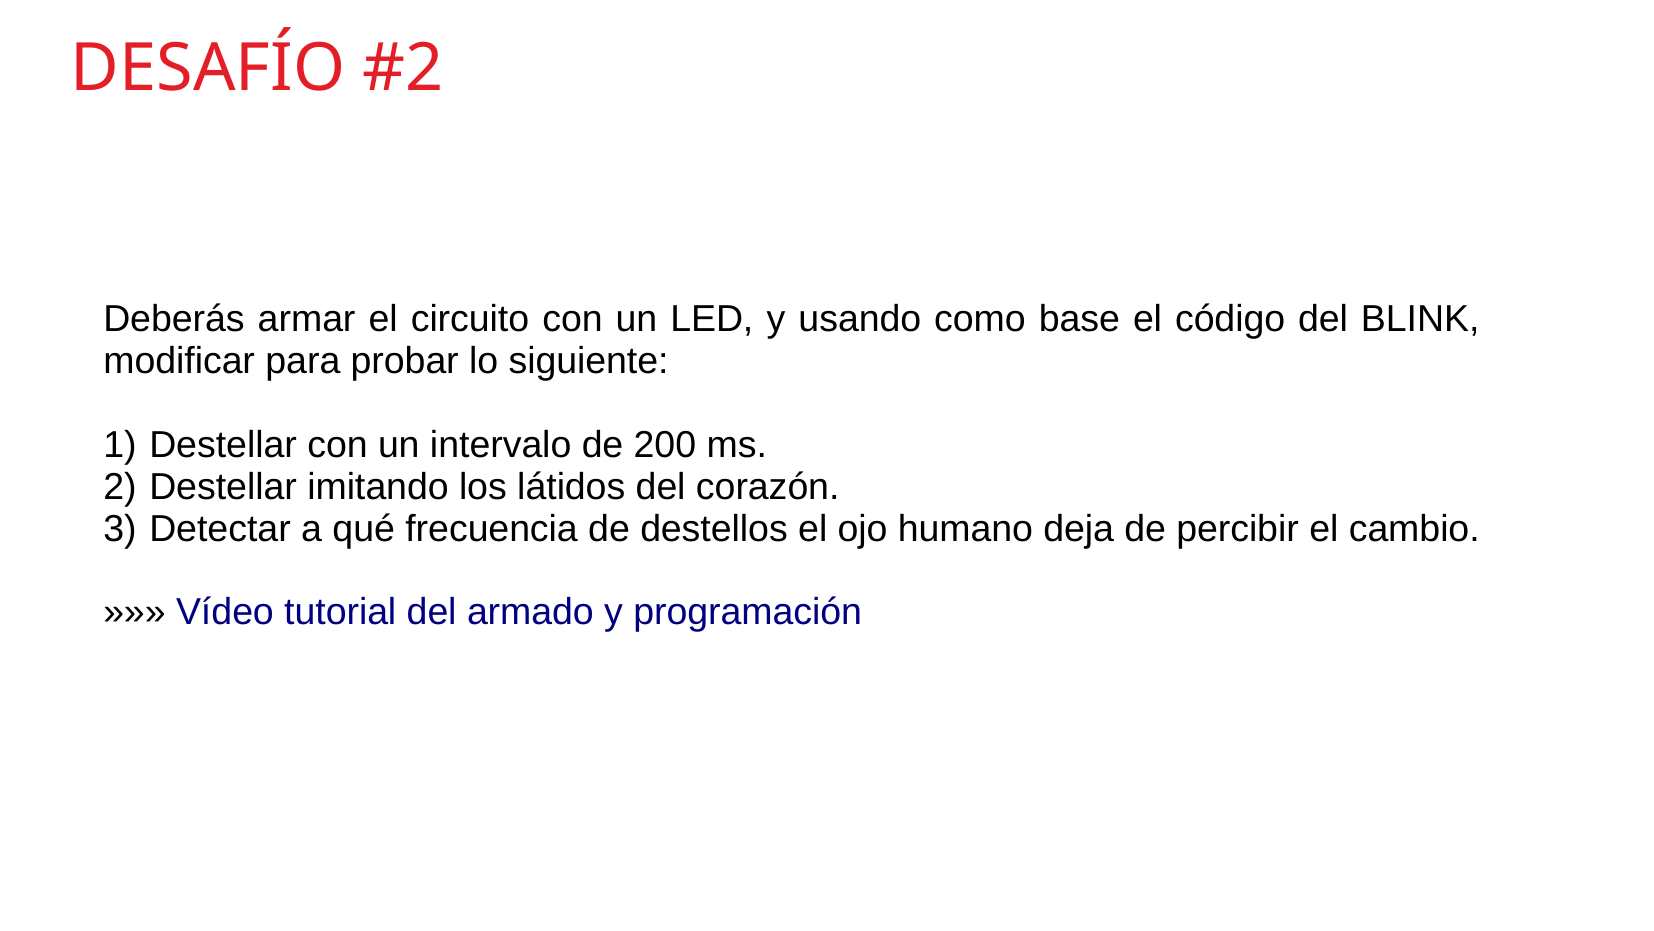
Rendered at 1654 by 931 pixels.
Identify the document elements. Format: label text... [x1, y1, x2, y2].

title DESAFÍO #2 [70, 11, 1347, 118]
text_box Deberás armar el circuito con un LED, y usando como base el código del BLINK, modificar para probar lo siguiente: Destellar con un intervalo de 200 ms. Destellar imitando los látidos del corazón. Detectar a qué frecuencia de destellos el ojo humano deja de percibir el cambio. »»» Vídeo tutorial del armado y programación [88, 289, 1565, 641]
